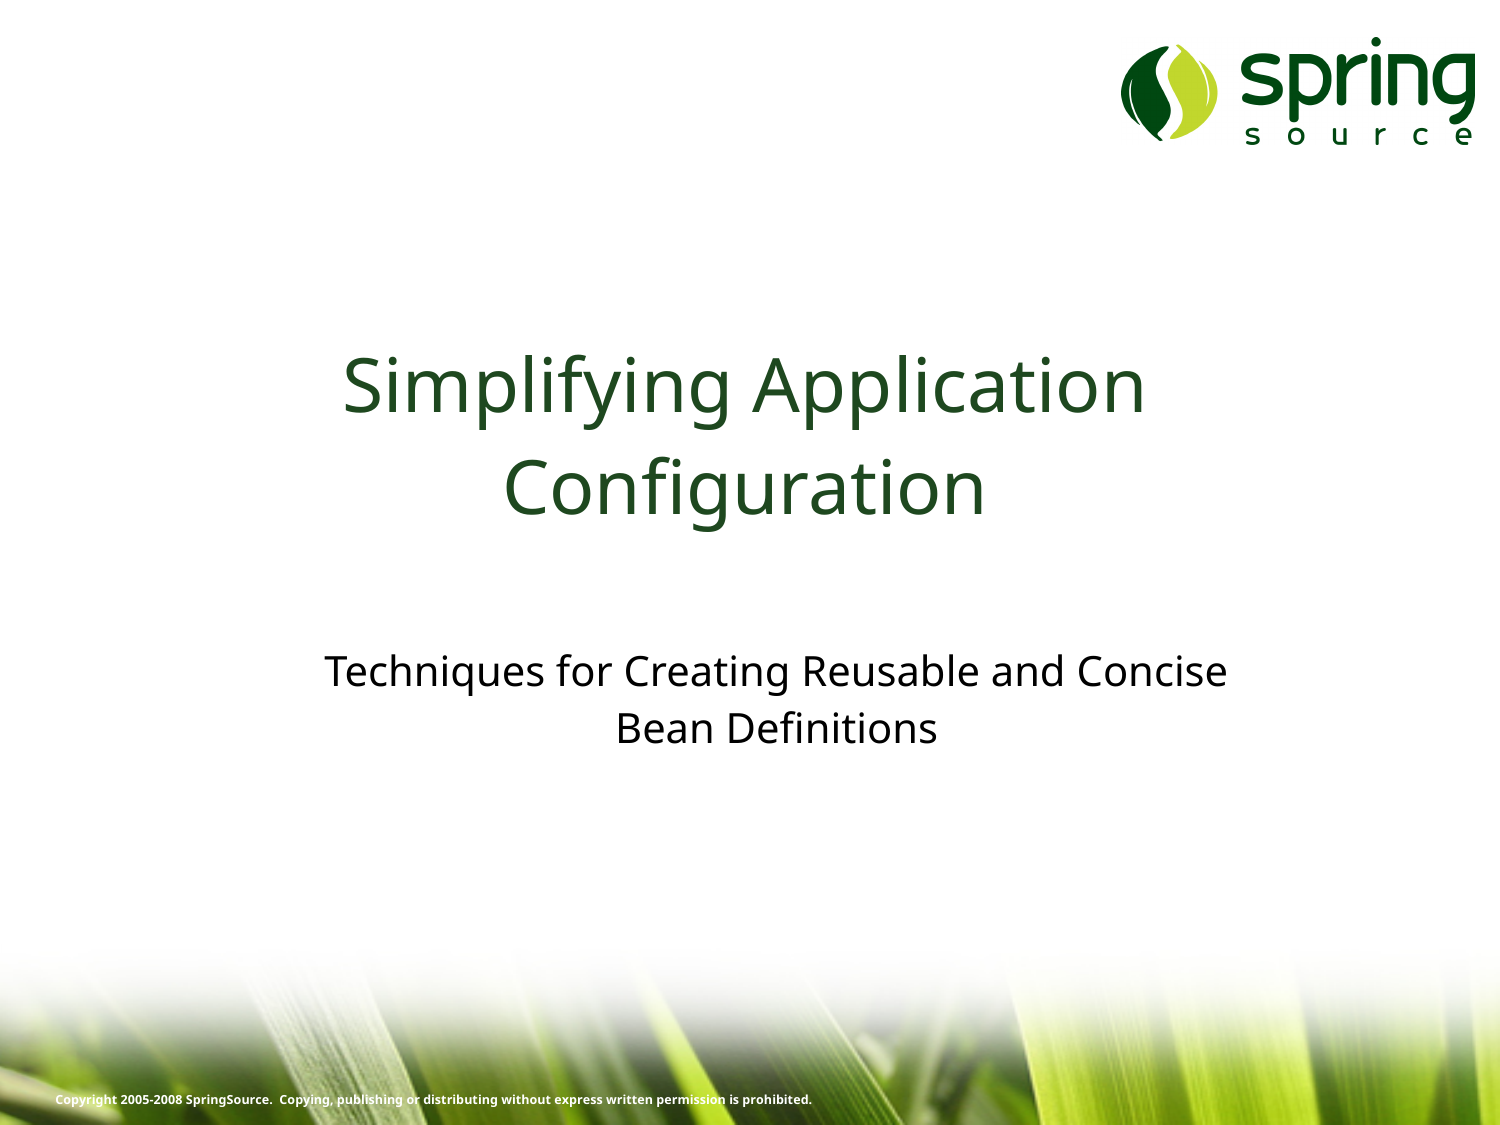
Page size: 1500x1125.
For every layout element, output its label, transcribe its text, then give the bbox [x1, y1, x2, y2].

picture [0, 944, 1500, 1125]
title Simplifying Application Configuration [107, 335, 1383, 534]
subtitle Techniques for Creating Reusable and Concise Bean Definitions [214, 499, 1265, 788]
picture [1121, 37, 1475, 145]
